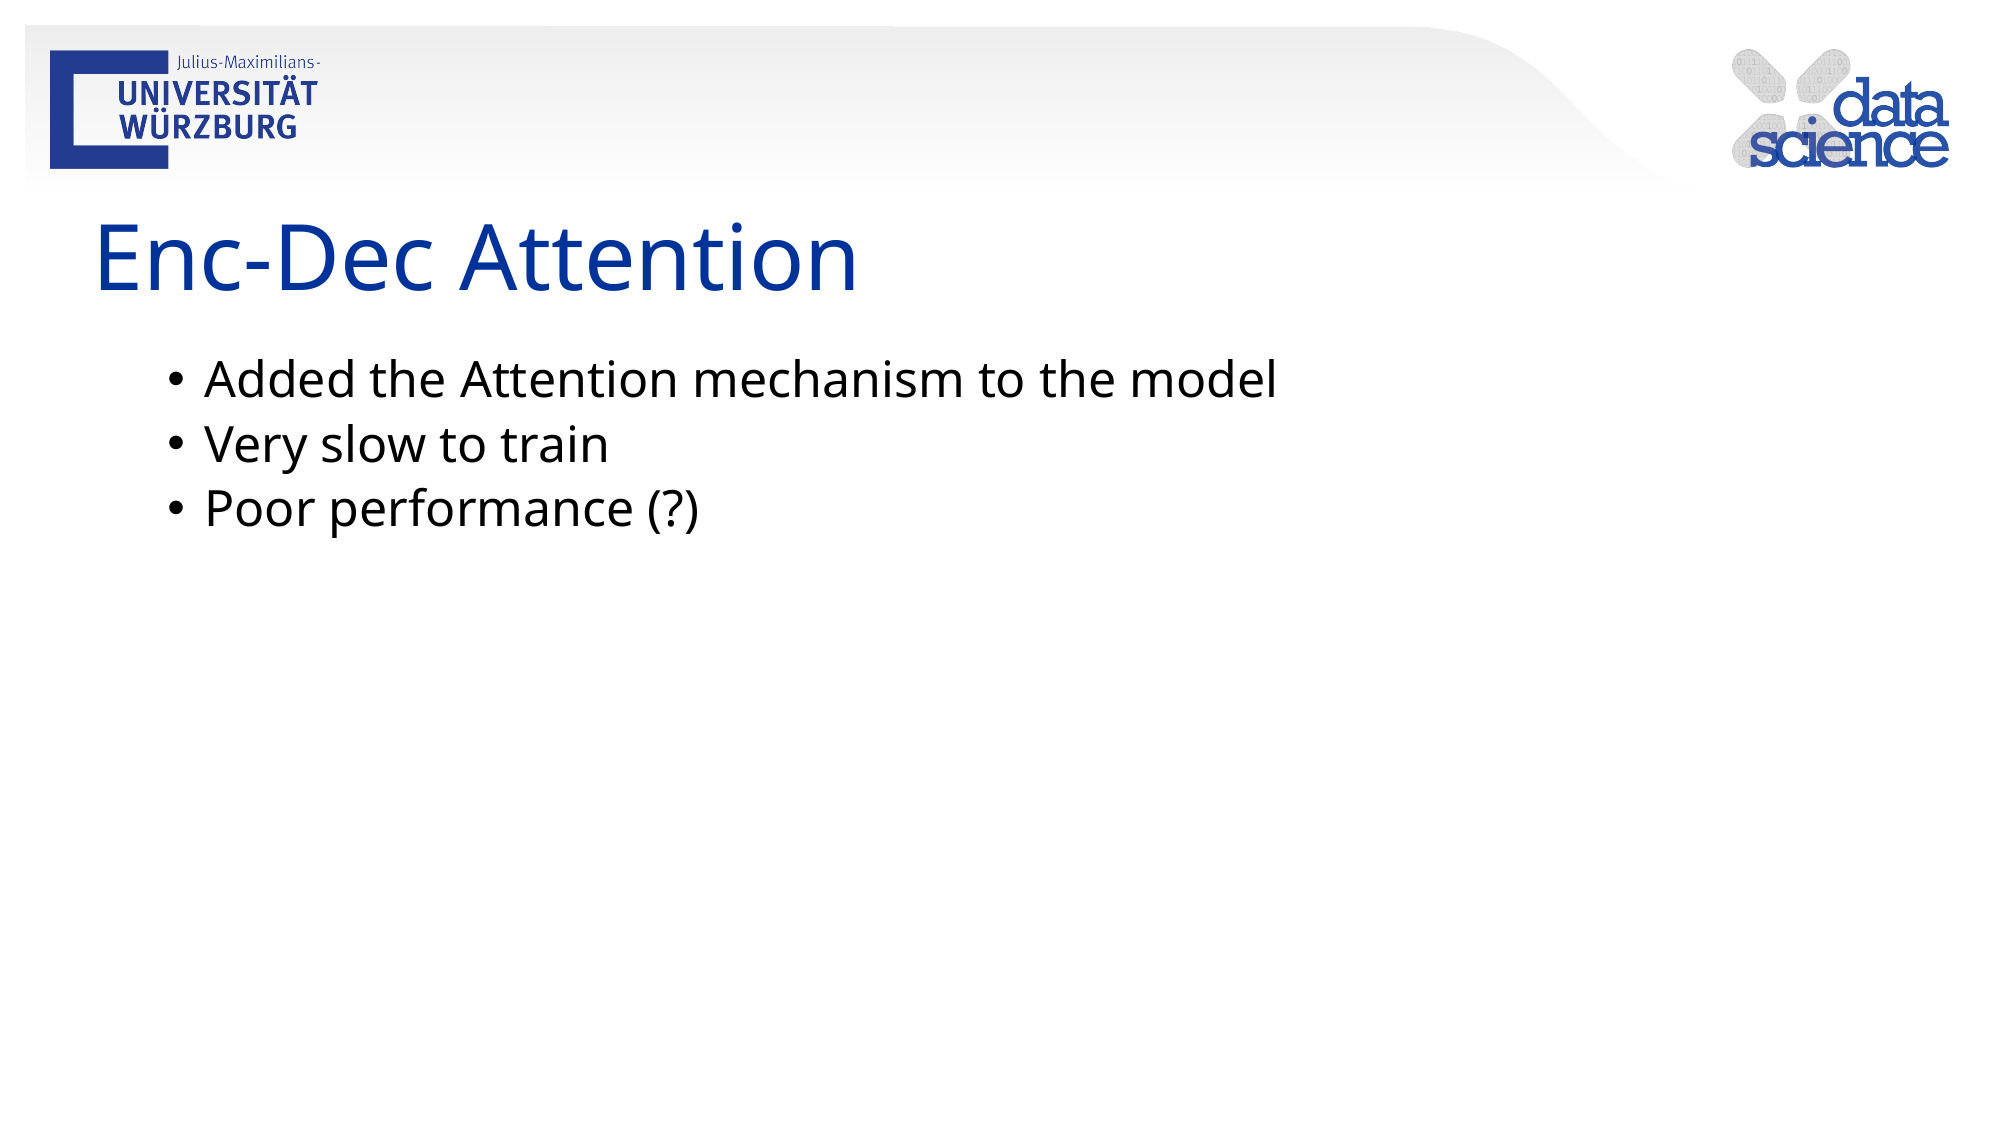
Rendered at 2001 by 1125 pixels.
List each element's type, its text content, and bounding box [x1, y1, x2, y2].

picture [50, 50, 321, 169]
picture [1732, 49, 1949, 168]
text_box Added the Attention mechanism to the model Very slow to train Poor performance (?) [77, 347, 1901, 1014]
text_box Enc-Dec Attention [77, 198, 1901, 324]
